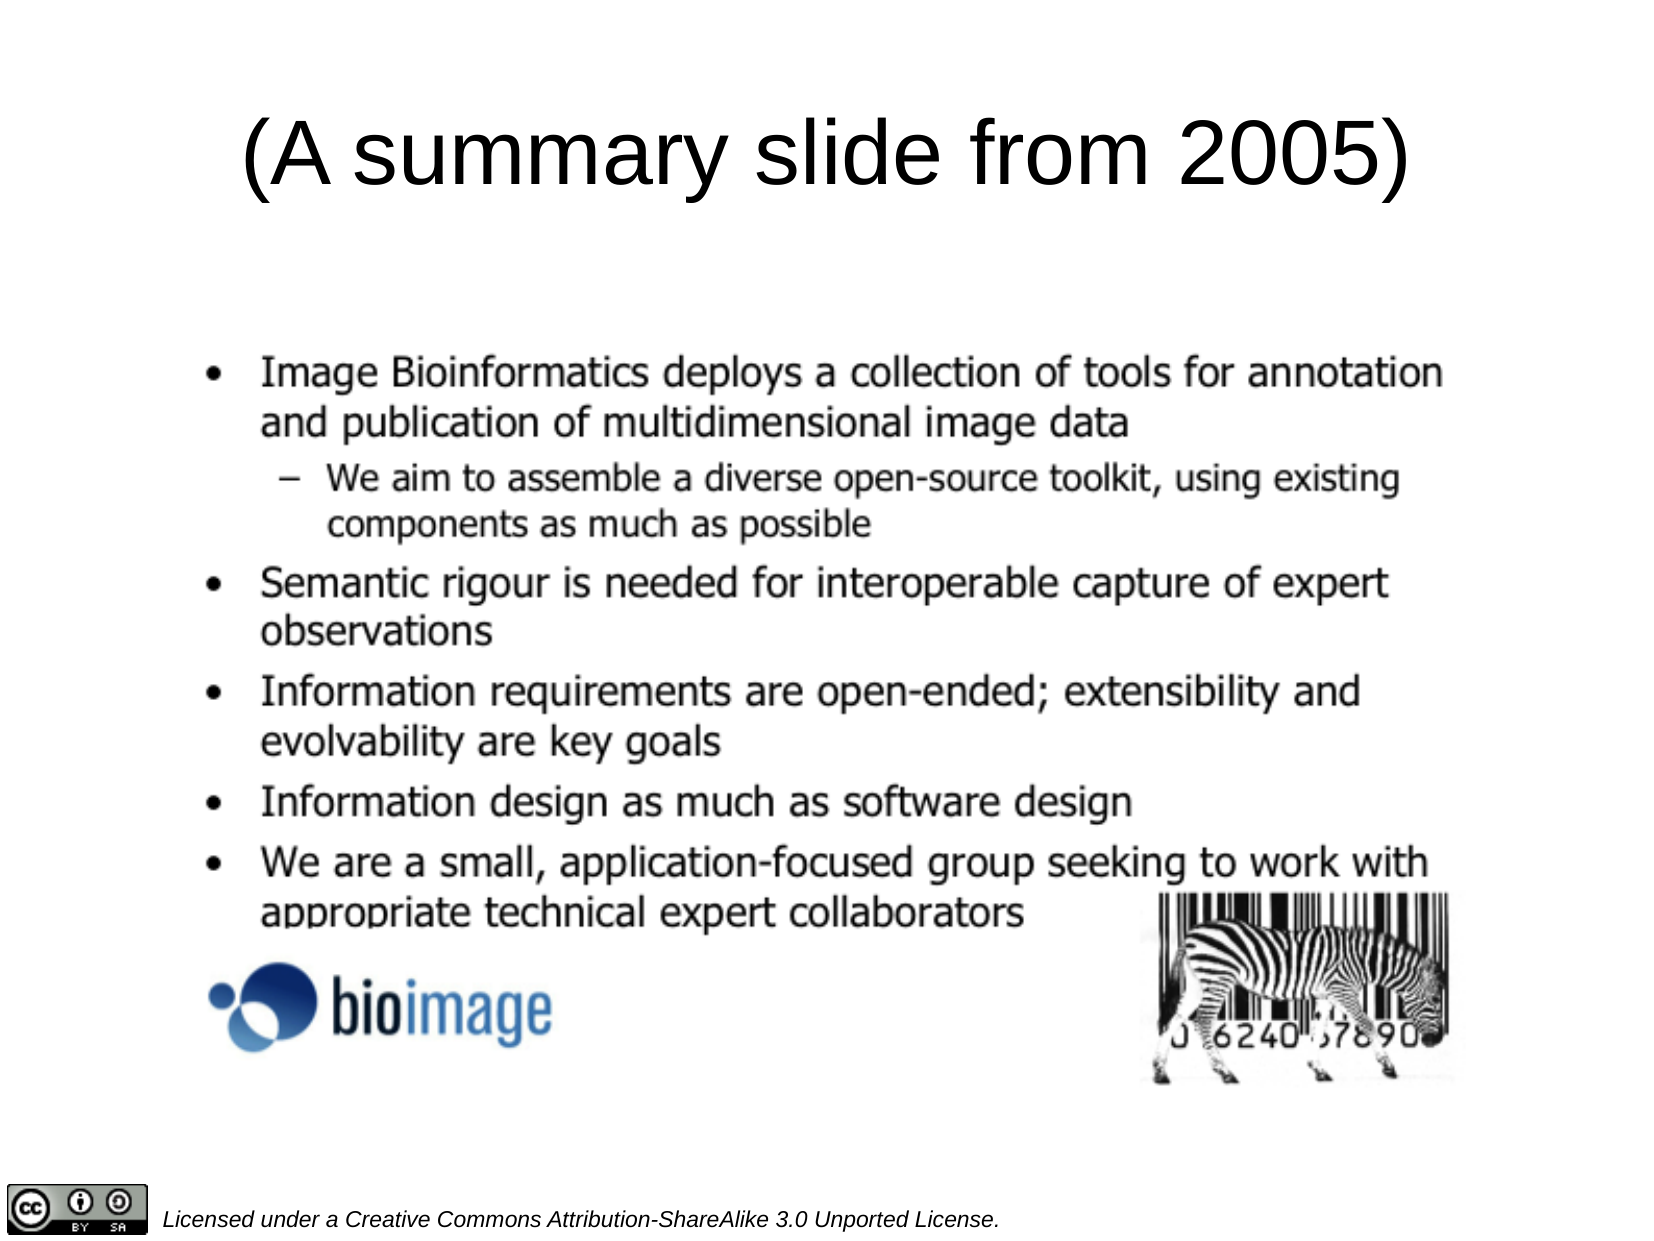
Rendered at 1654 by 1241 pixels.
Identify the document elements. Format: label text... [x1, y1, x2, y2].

picture [188, 335, 1468, 1094]
picture [7, 1184, 148, 1235]
title (A summary slide from 2005) [82, 49, 1571, 257]
